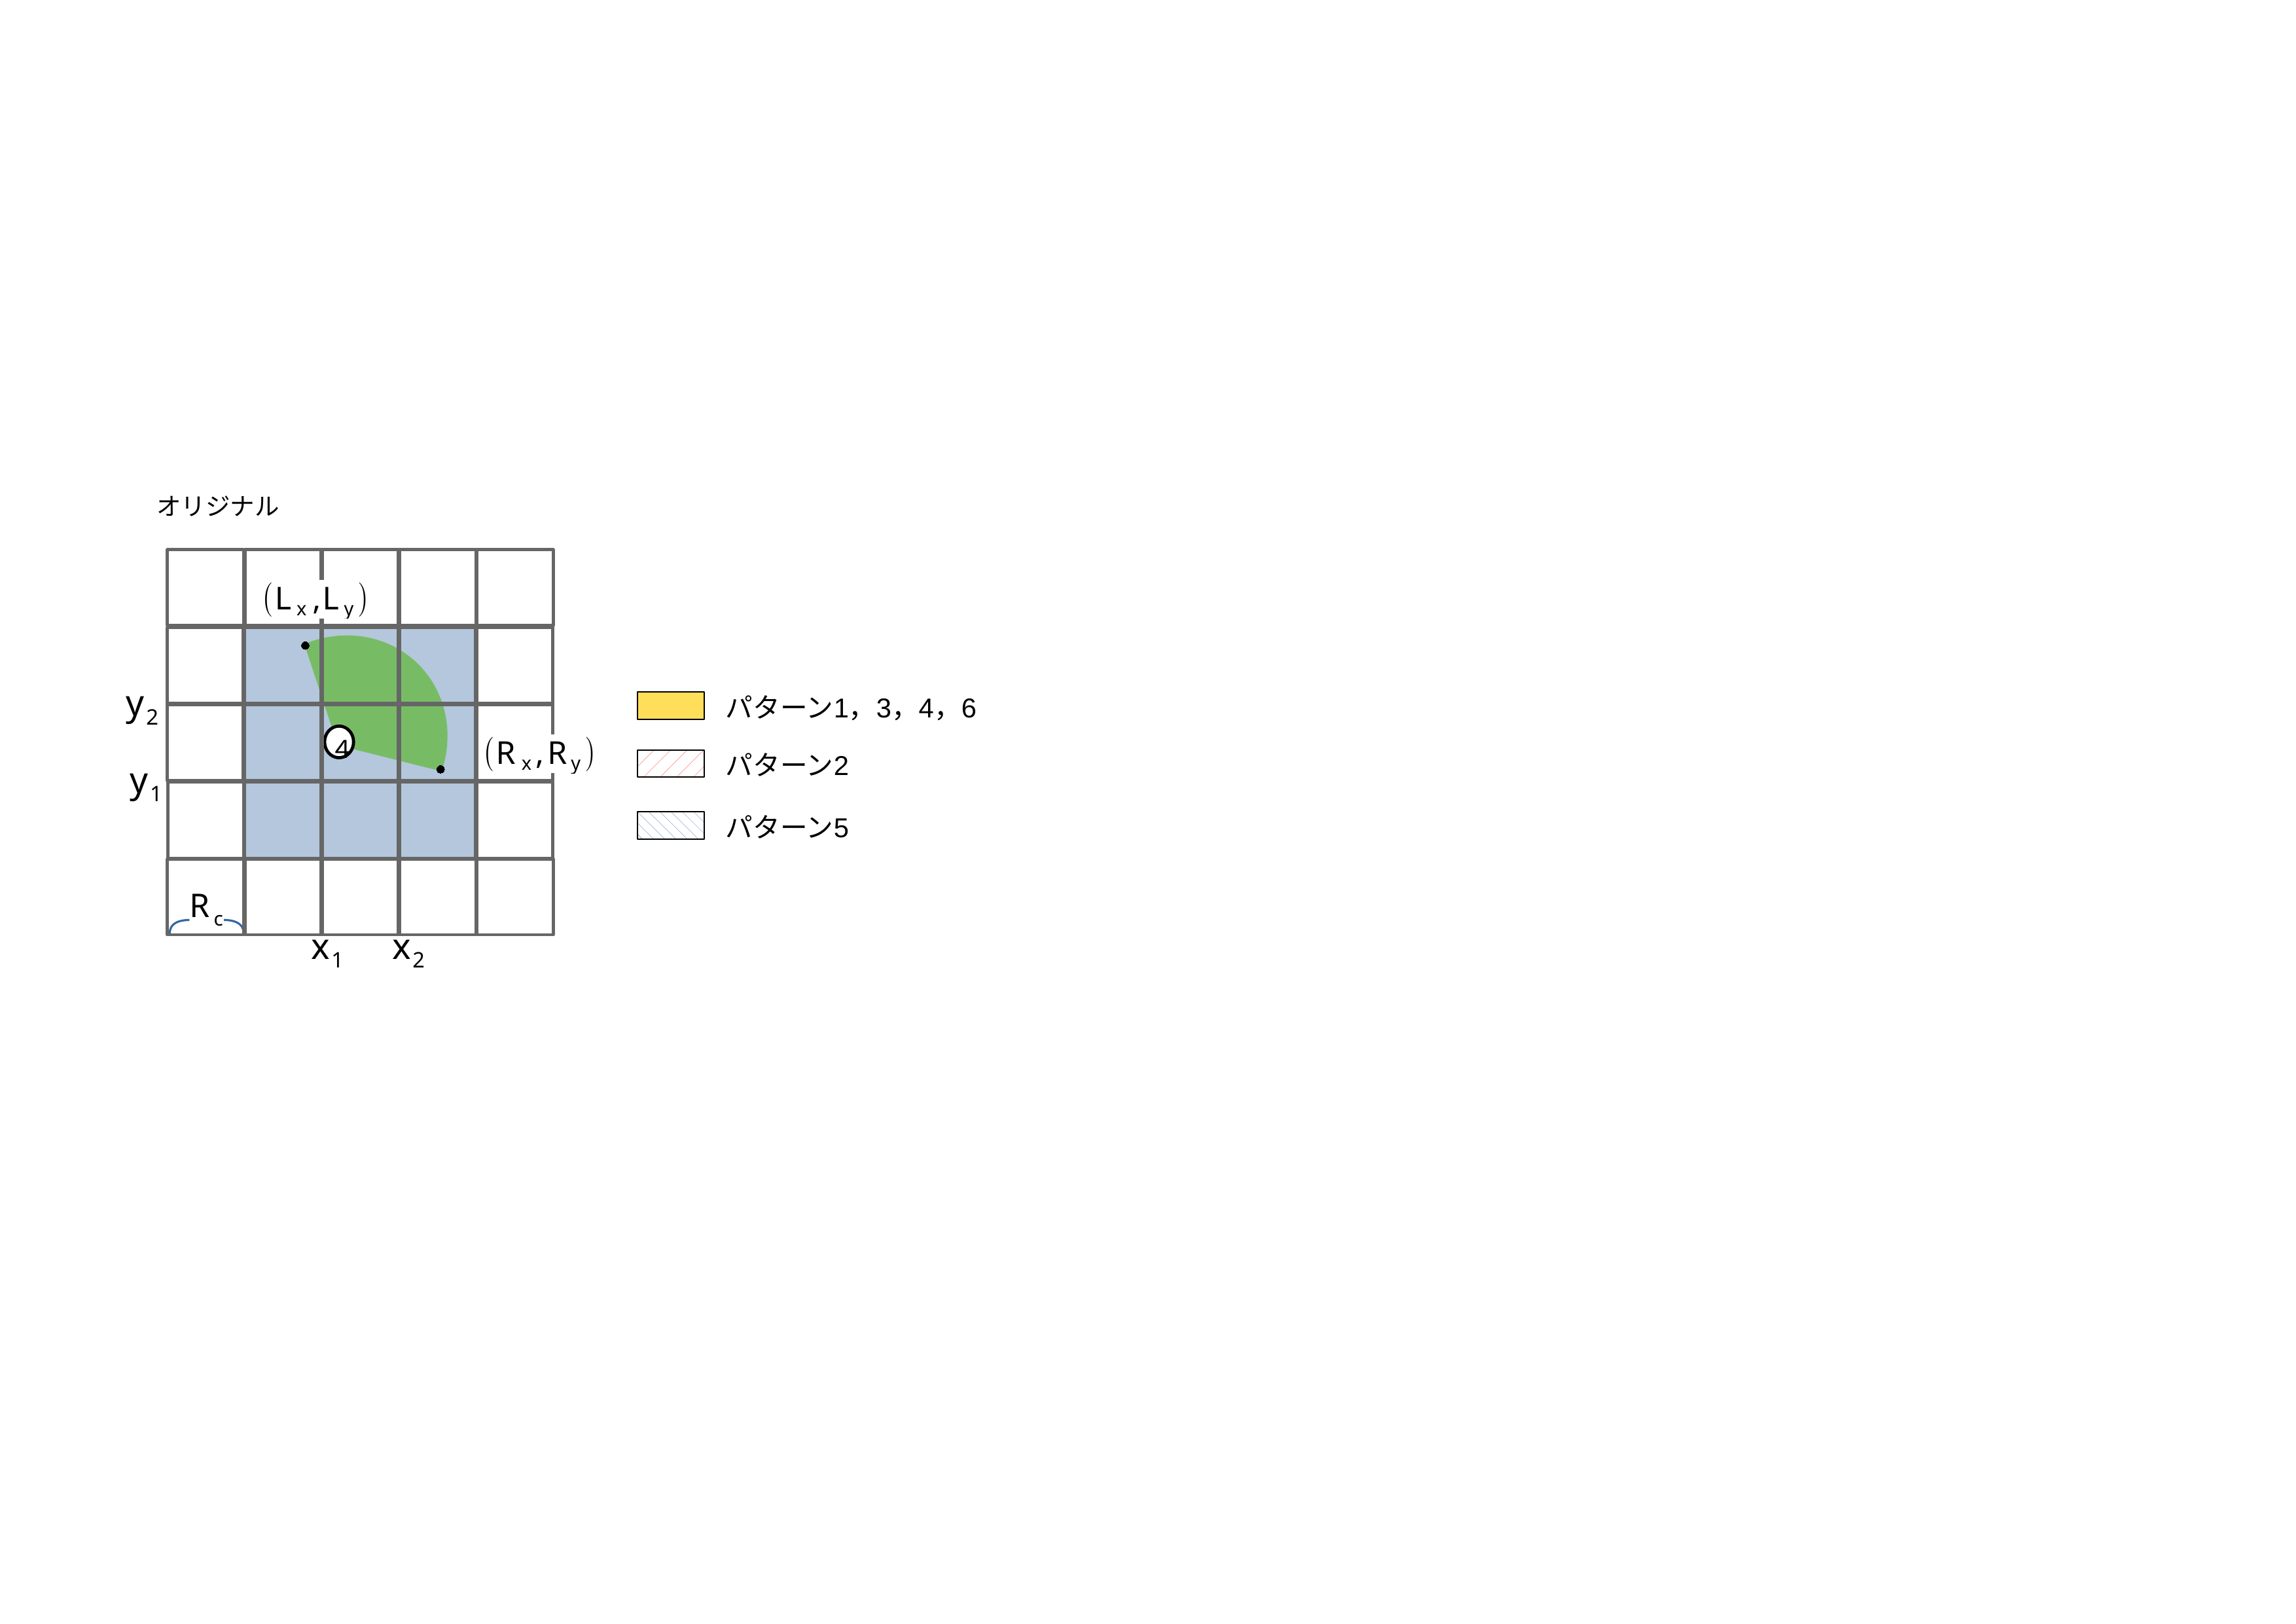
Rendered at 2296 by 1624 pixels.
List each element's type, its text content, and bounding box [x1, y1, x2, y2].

chart [401, 928, 426, 933]
text_box パターン5 [716, 801, 870, 850]
chart [262, 579, 368, 619]
chart [189, 889, 225, 928]
text_box オリジナル [147, 482, 289, 541]
chart [390, 936, 426, 971]
chart [484, 734, 596, 774]
chart [390, 928, 397, 933]
text_box [100, 533, 1024, 998]
chart [127, 761, 164, 804]
text_box パターン2 [715, 739, 859, 789]
text_box ４ [321, 725, 357, 760]
chart [309, 928, 345, 971]
chart [123, 684, 160, 727]
text_box パターン1，3，4，6 [715, 681, 997, 731]
